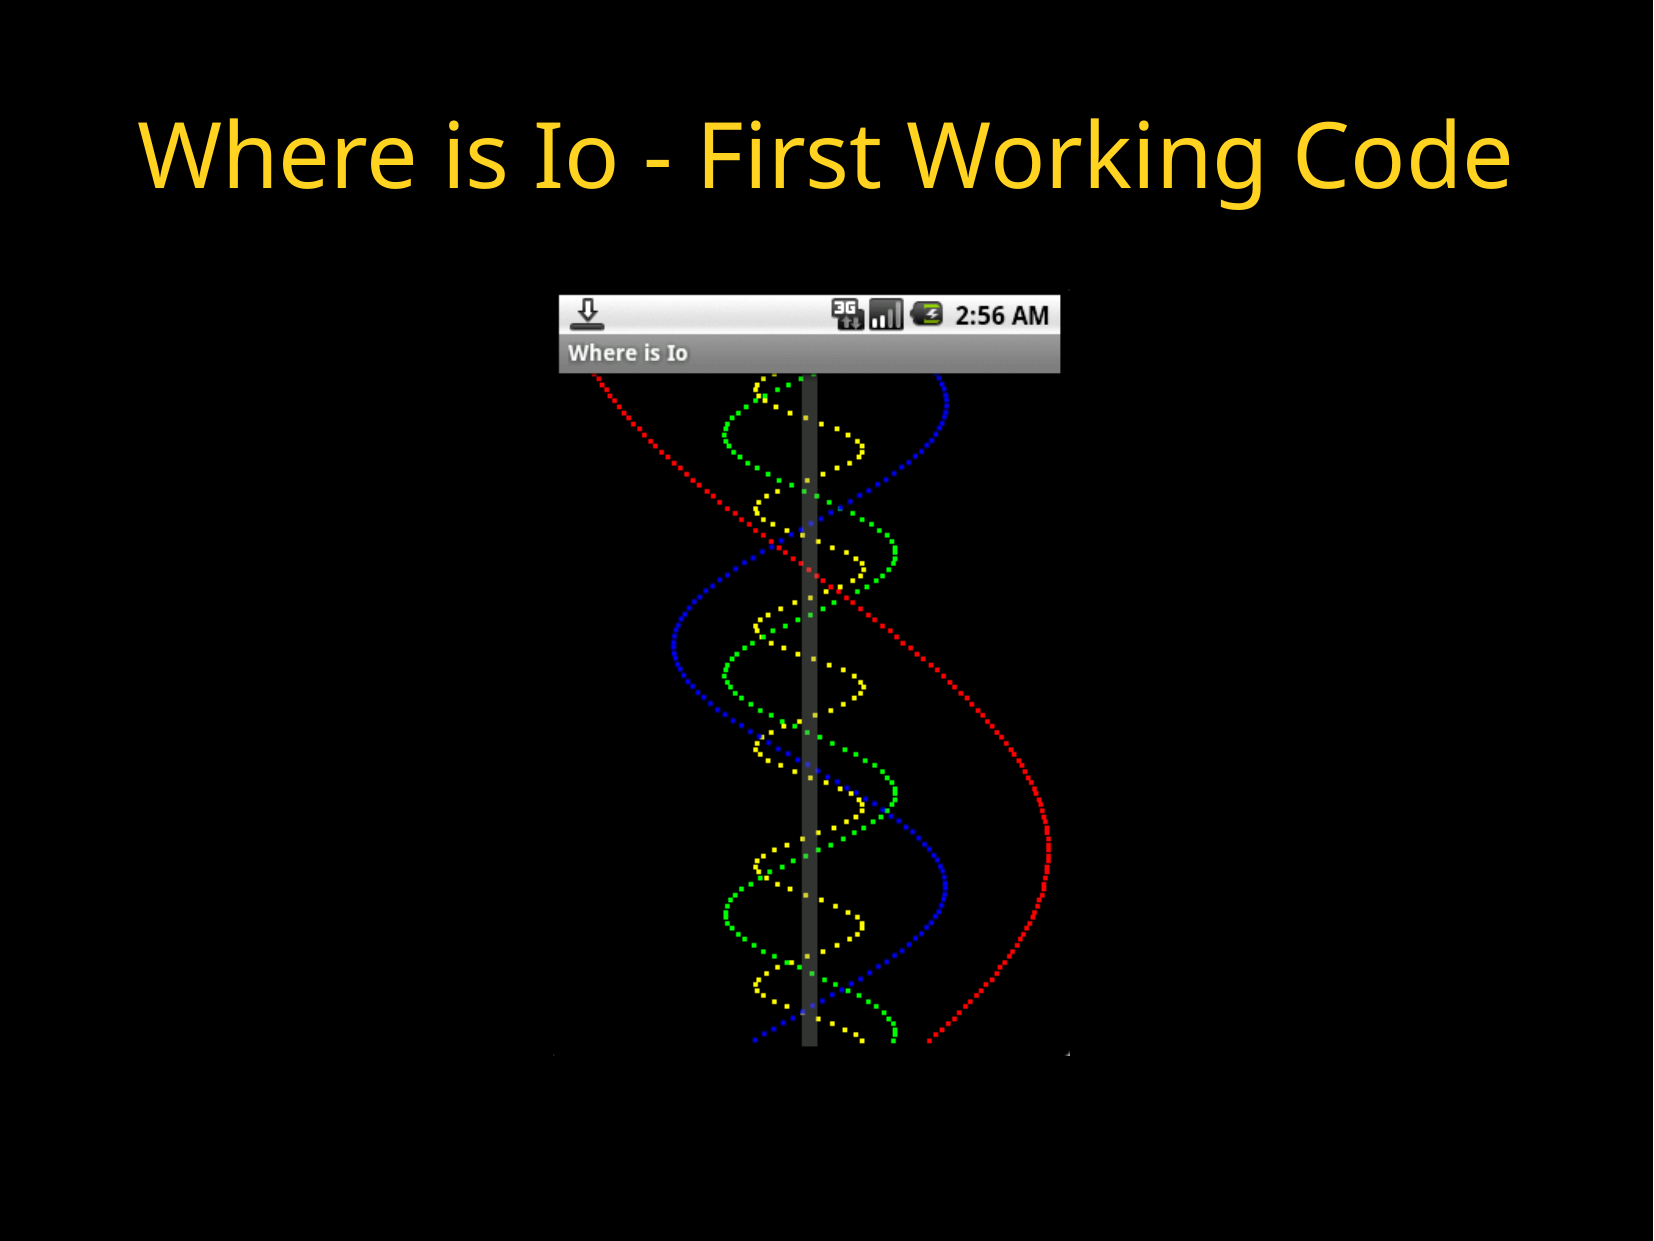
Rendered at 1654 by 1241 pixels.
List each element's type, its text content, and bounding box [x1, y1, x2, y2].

title Where is Io - First Working Code [82, 49, 1571, 257]
picture [553, 289, 1070, 1056]
